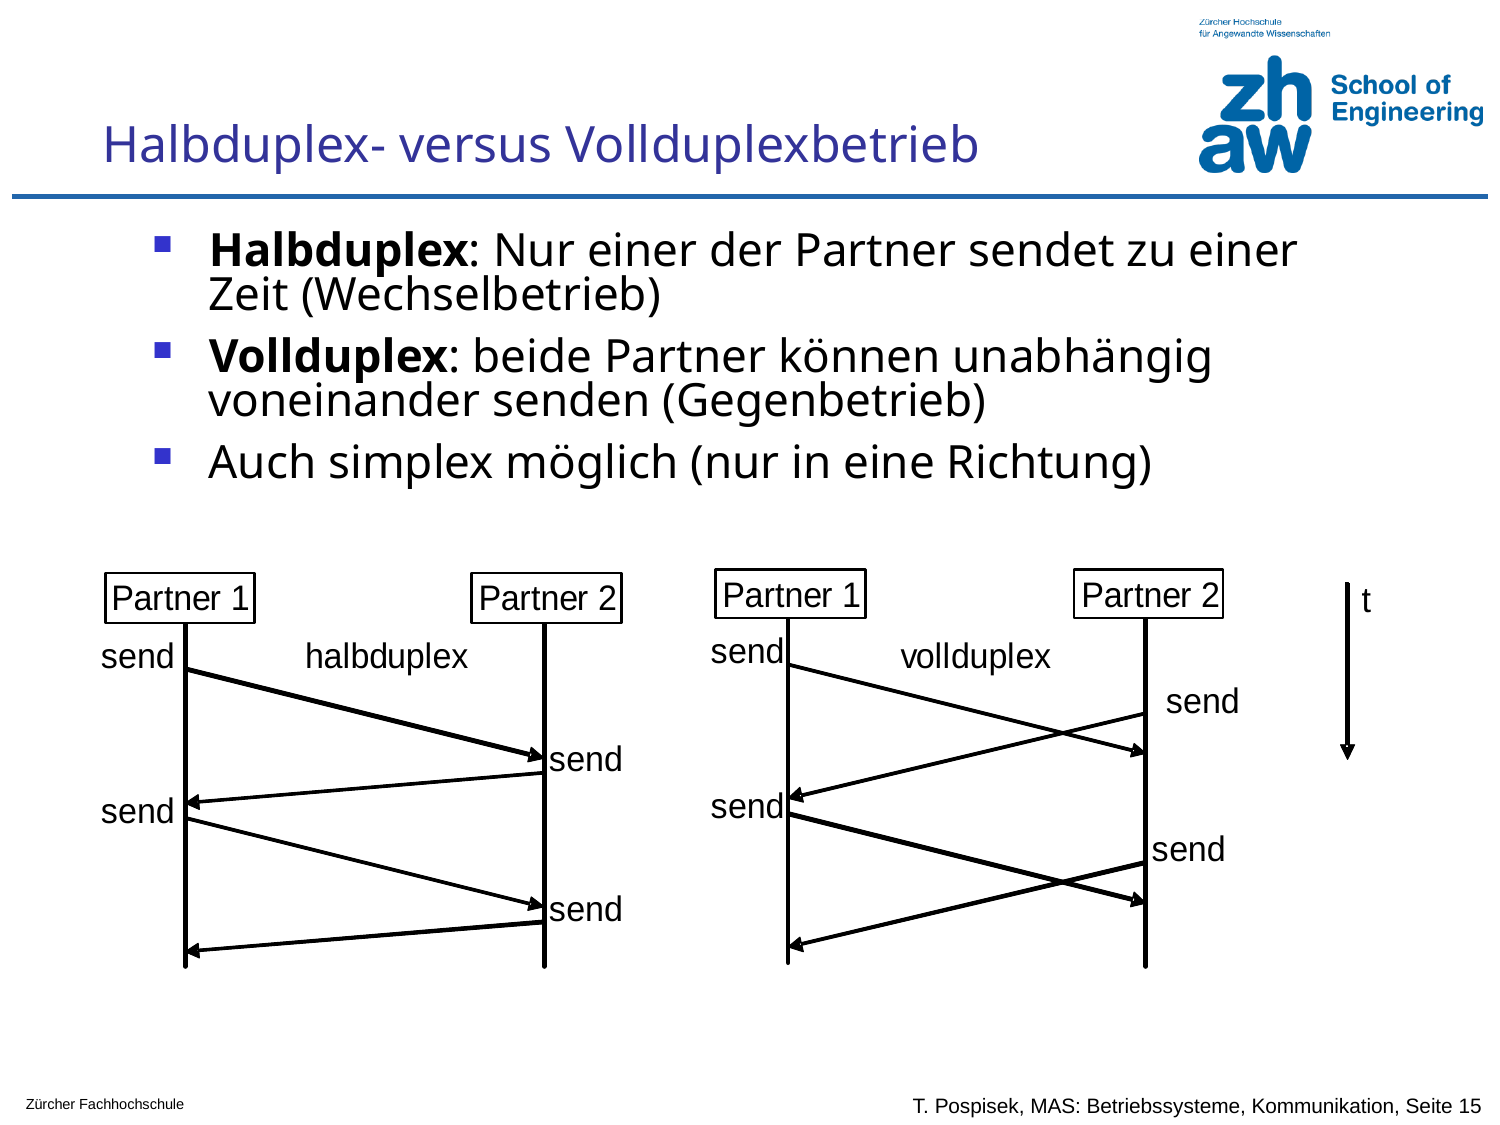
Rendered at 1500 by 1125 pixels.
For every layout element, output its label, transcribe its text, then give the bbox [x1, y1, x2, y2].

picture [1199, 19, 1483, 173]
picture [56, 549, 1492, 998]
title Halbduplex- versus Vollduplexbetrieb [87, 42, 1366, 181]
list Halbduplex: Nur einer der Partner sendet zu einer Zeit (Wechselbetrieb) Vollduplex: beide Partner können unabhängig voneinander senden (Gegenbetrieb) Auch simplex möglich (nur in eine Richtung) [137, 223, 1363, 504]
